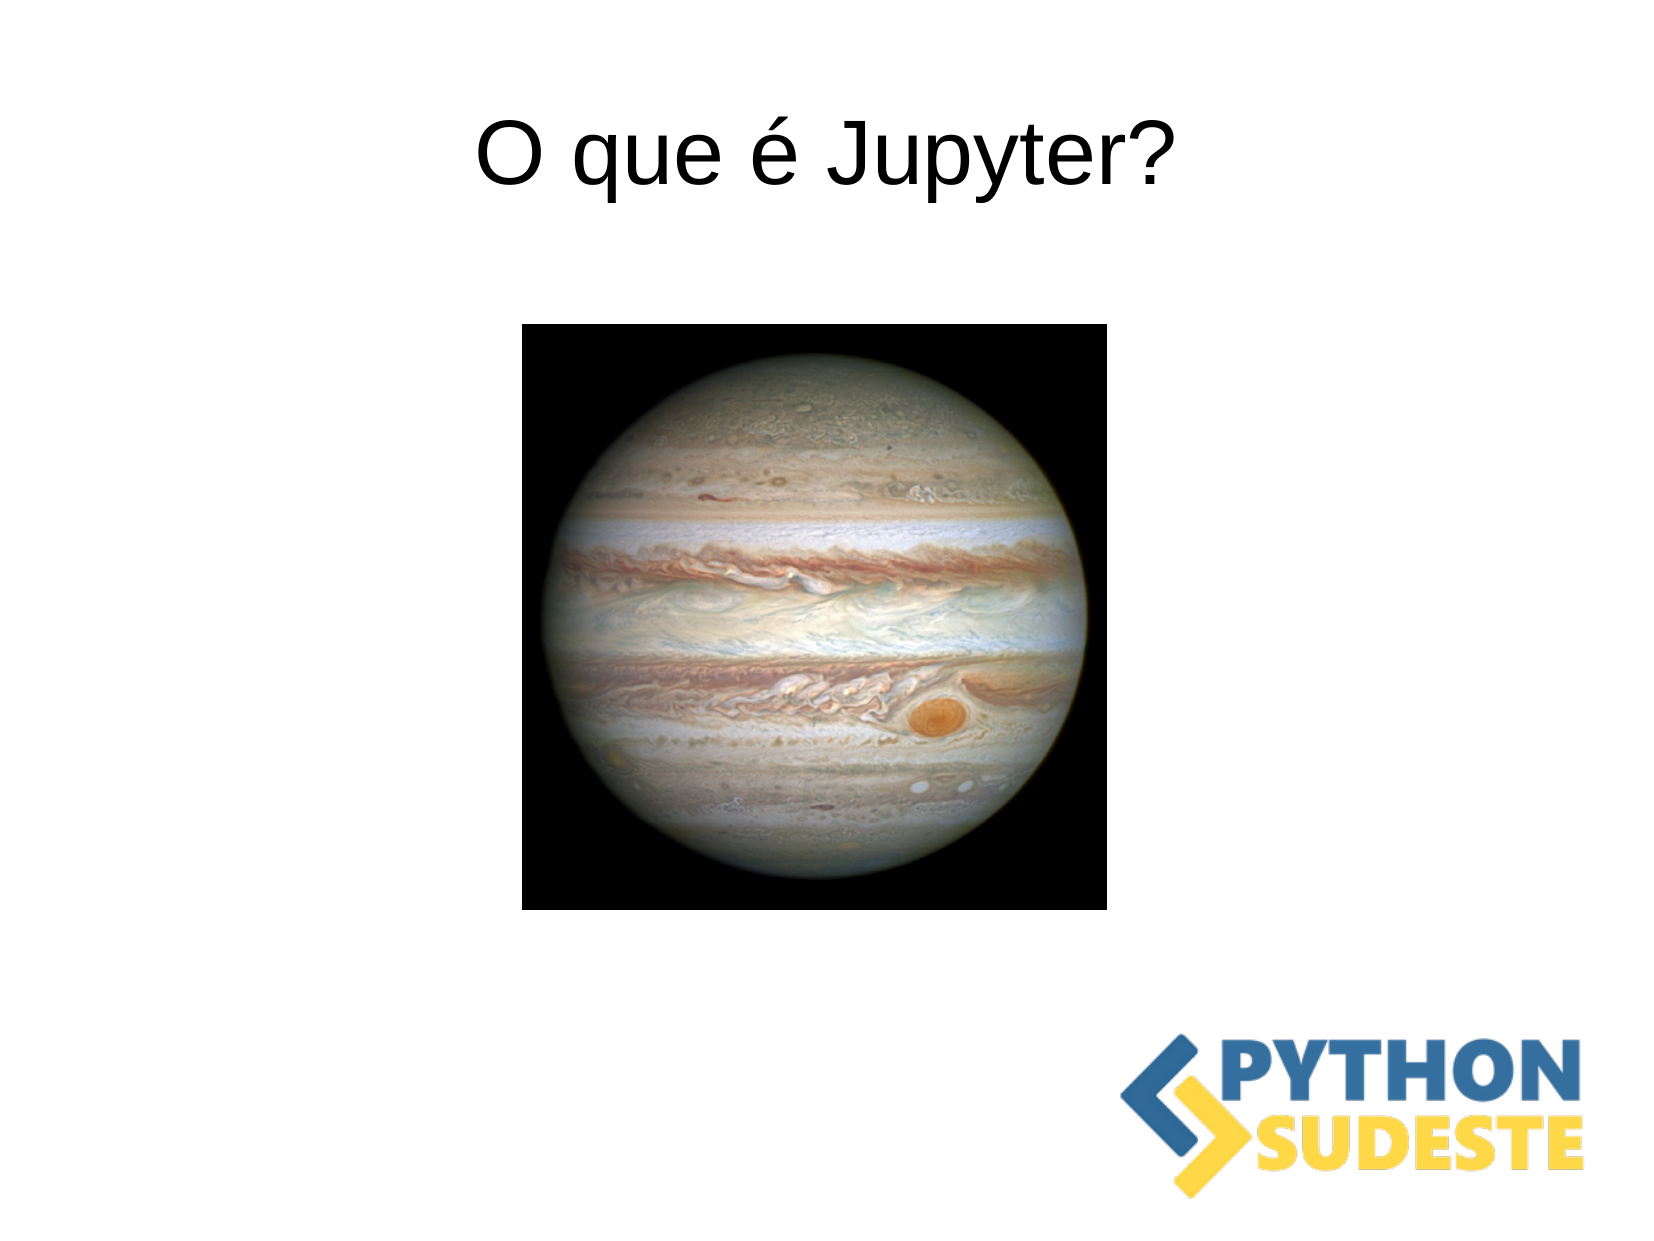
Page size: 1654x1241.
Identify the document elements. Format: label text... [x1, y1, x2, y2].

title O que é Jupyter? [82, 49, 1571, 257]
picture [1118, 1032, 1654, 1203]
picture [522, 324, 1107, 910]
